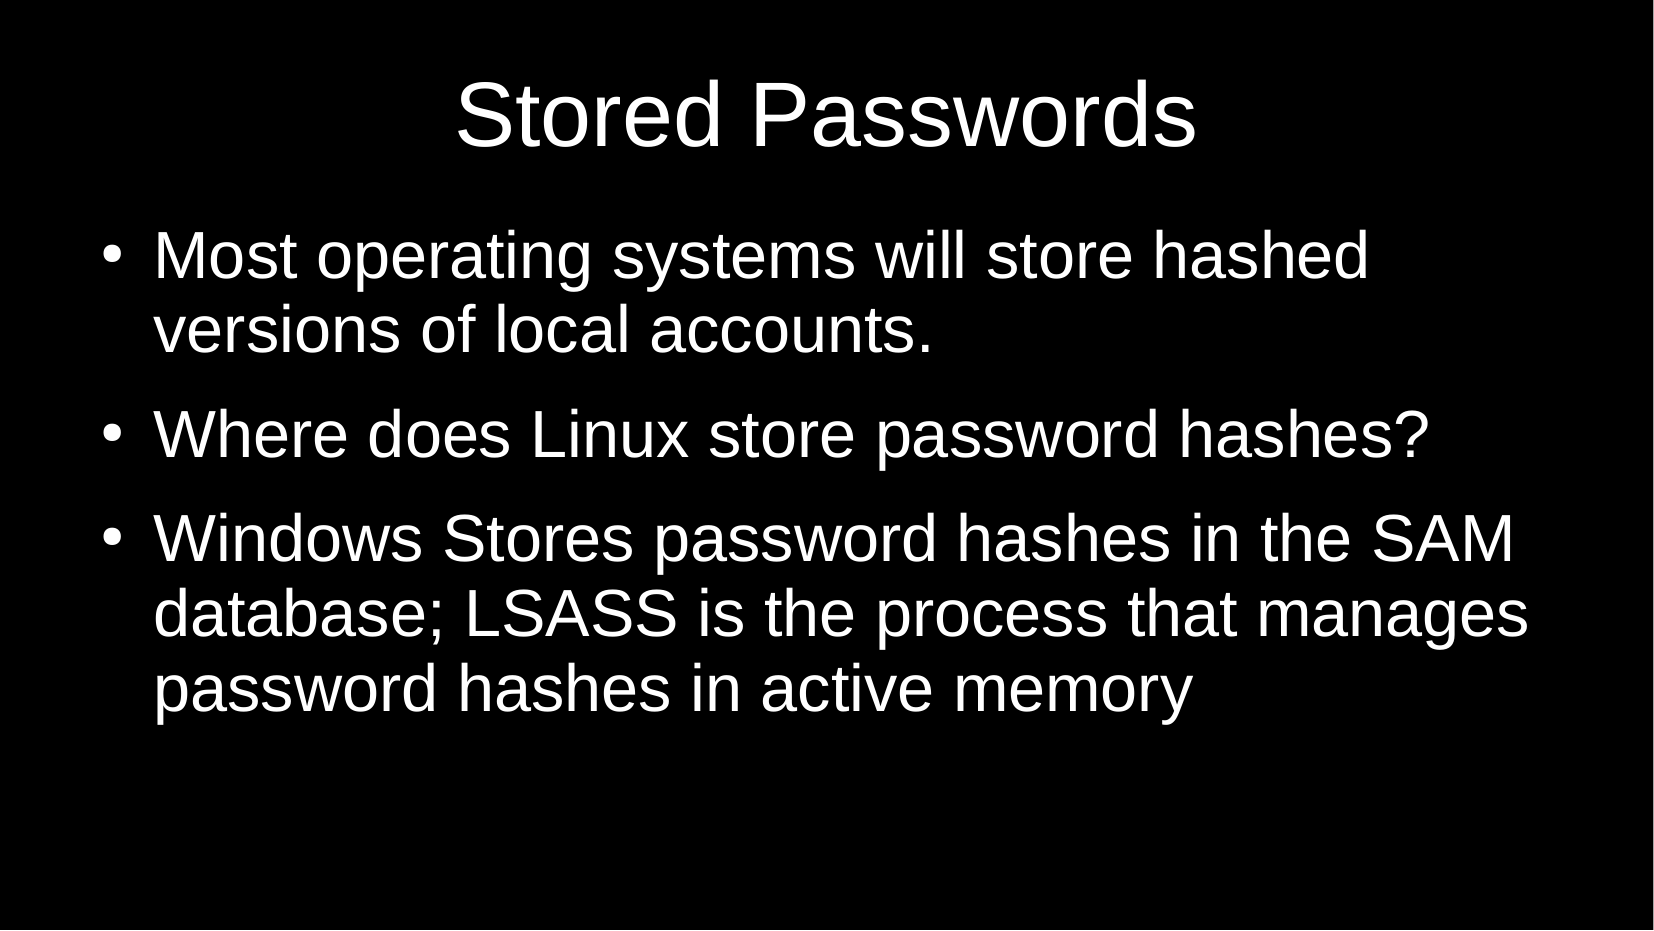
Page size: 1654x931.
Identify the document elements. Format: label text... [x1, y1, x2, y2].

list Most operating systems will store hashed versions of local accounts. Where does Linux store password hashes? Windows Stores password hashes in the SAM database; LSASS is the process that manages password hashes in active memory [82, 217, 1571, 758]
title Stored Passwords [82, 37, 1571, 193]
